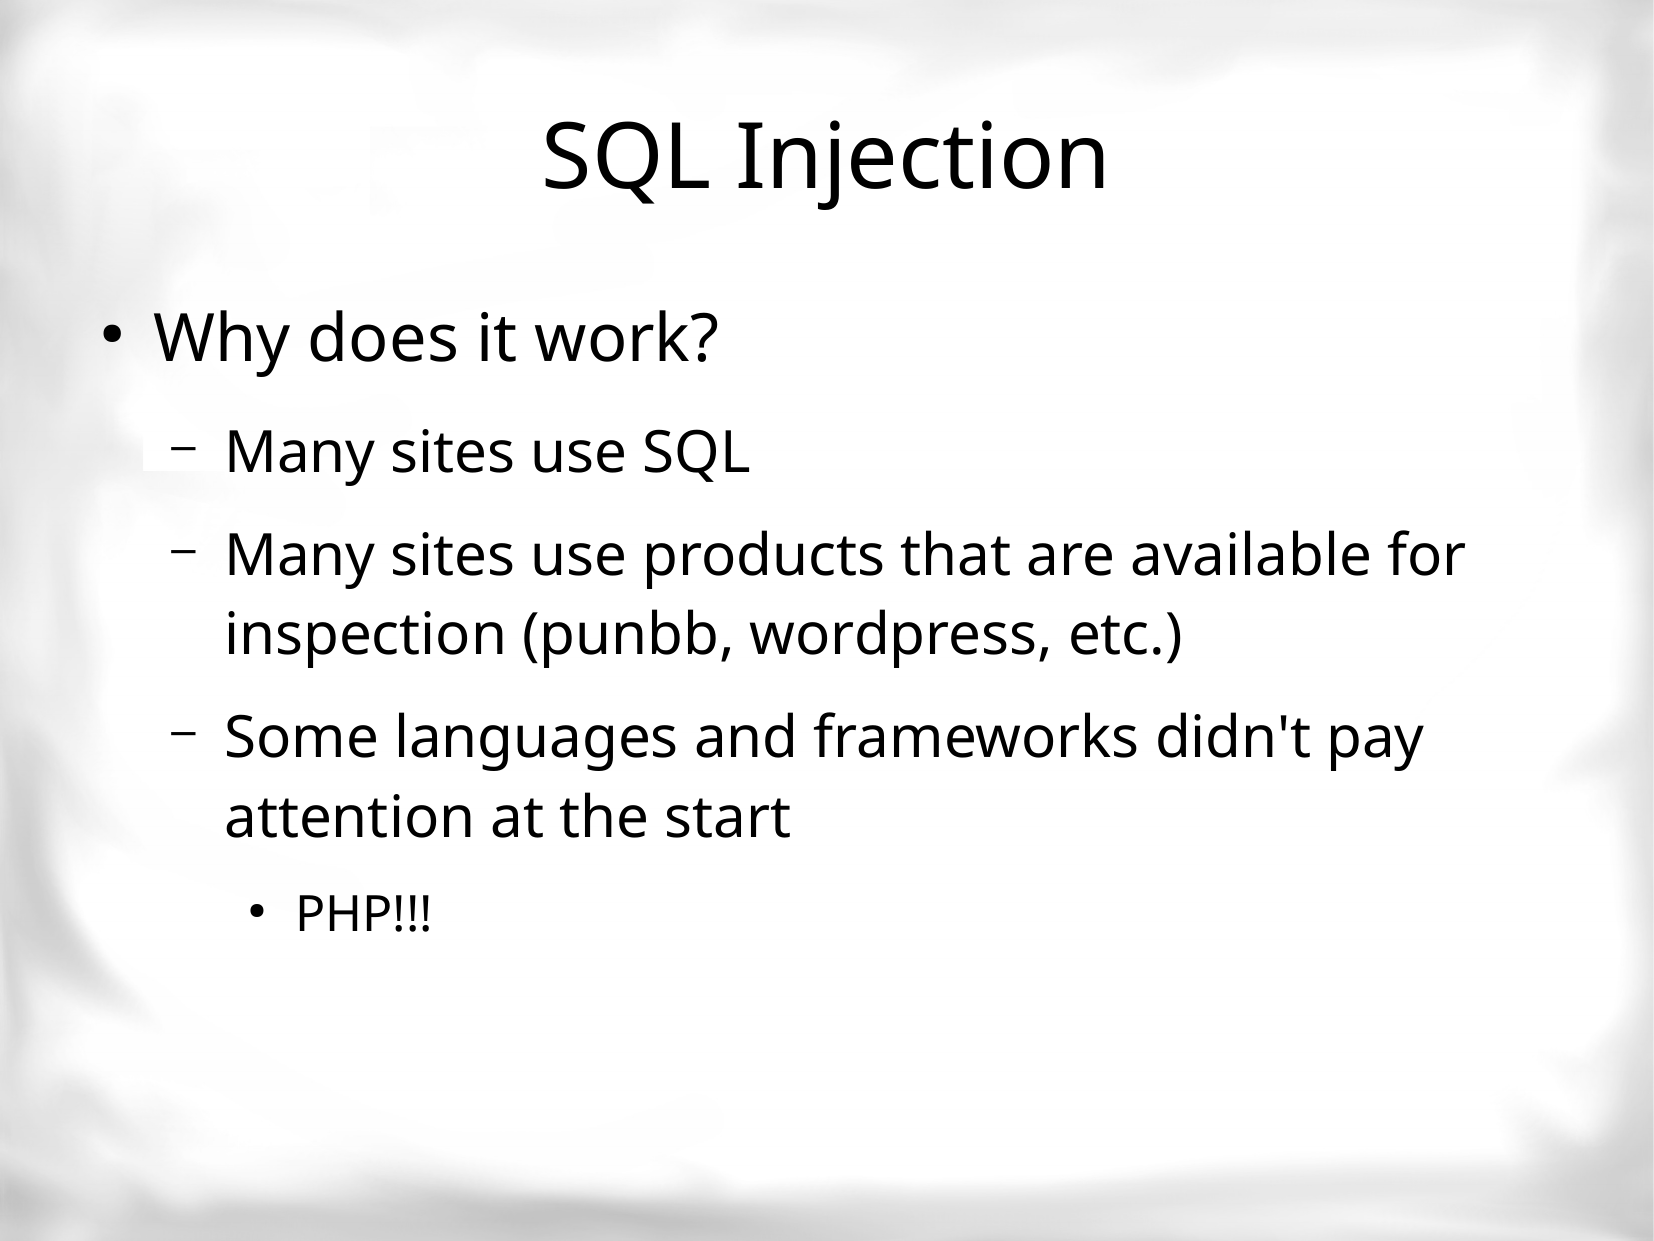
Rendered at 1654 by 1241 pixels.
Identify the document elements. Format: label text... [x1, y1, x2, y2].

title SQL Injection [82, 49, 1571, 257]
picture [0, 0, 1654, 1241]
list Why does it work? Many sites use SQL Many sites use products that are available for inspection (punbb, wordpress, etc.) Some languages and frameworks didn't pay attention at the start PHP!!! [82, 290, 1571, 1010]
